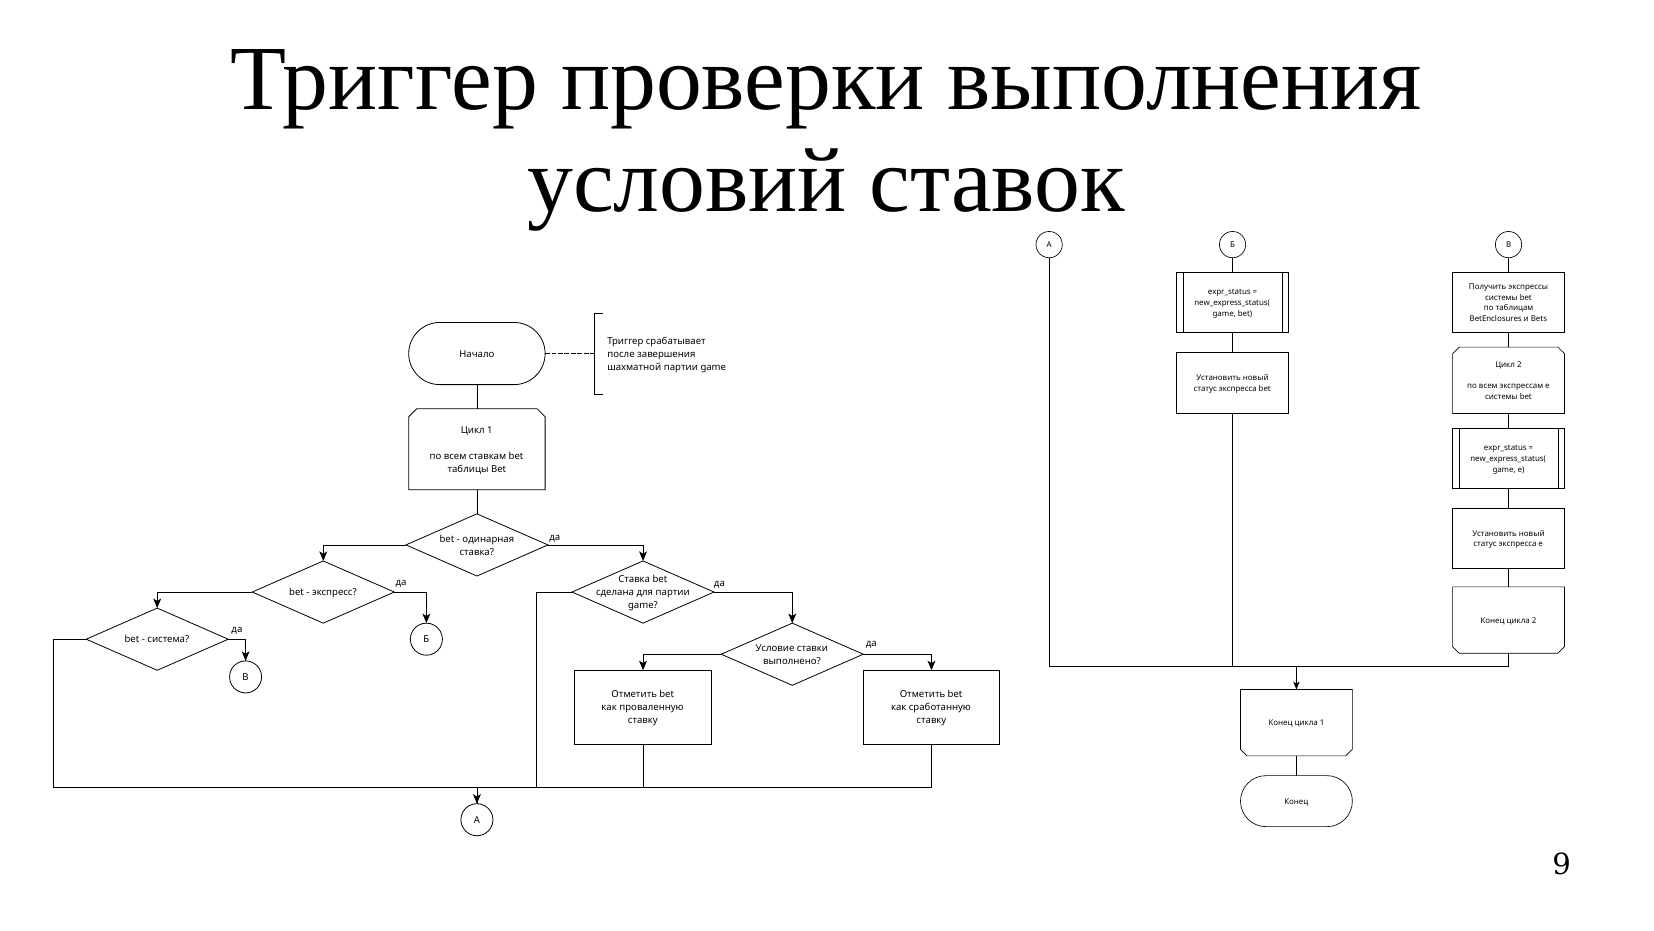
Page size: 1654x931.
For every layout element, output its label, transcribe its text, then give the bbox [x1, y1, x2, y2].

picture [40, 221, 1576, 849]
title Триггер проверки выполнения условий ставок [82, 37, 1571, 222]
